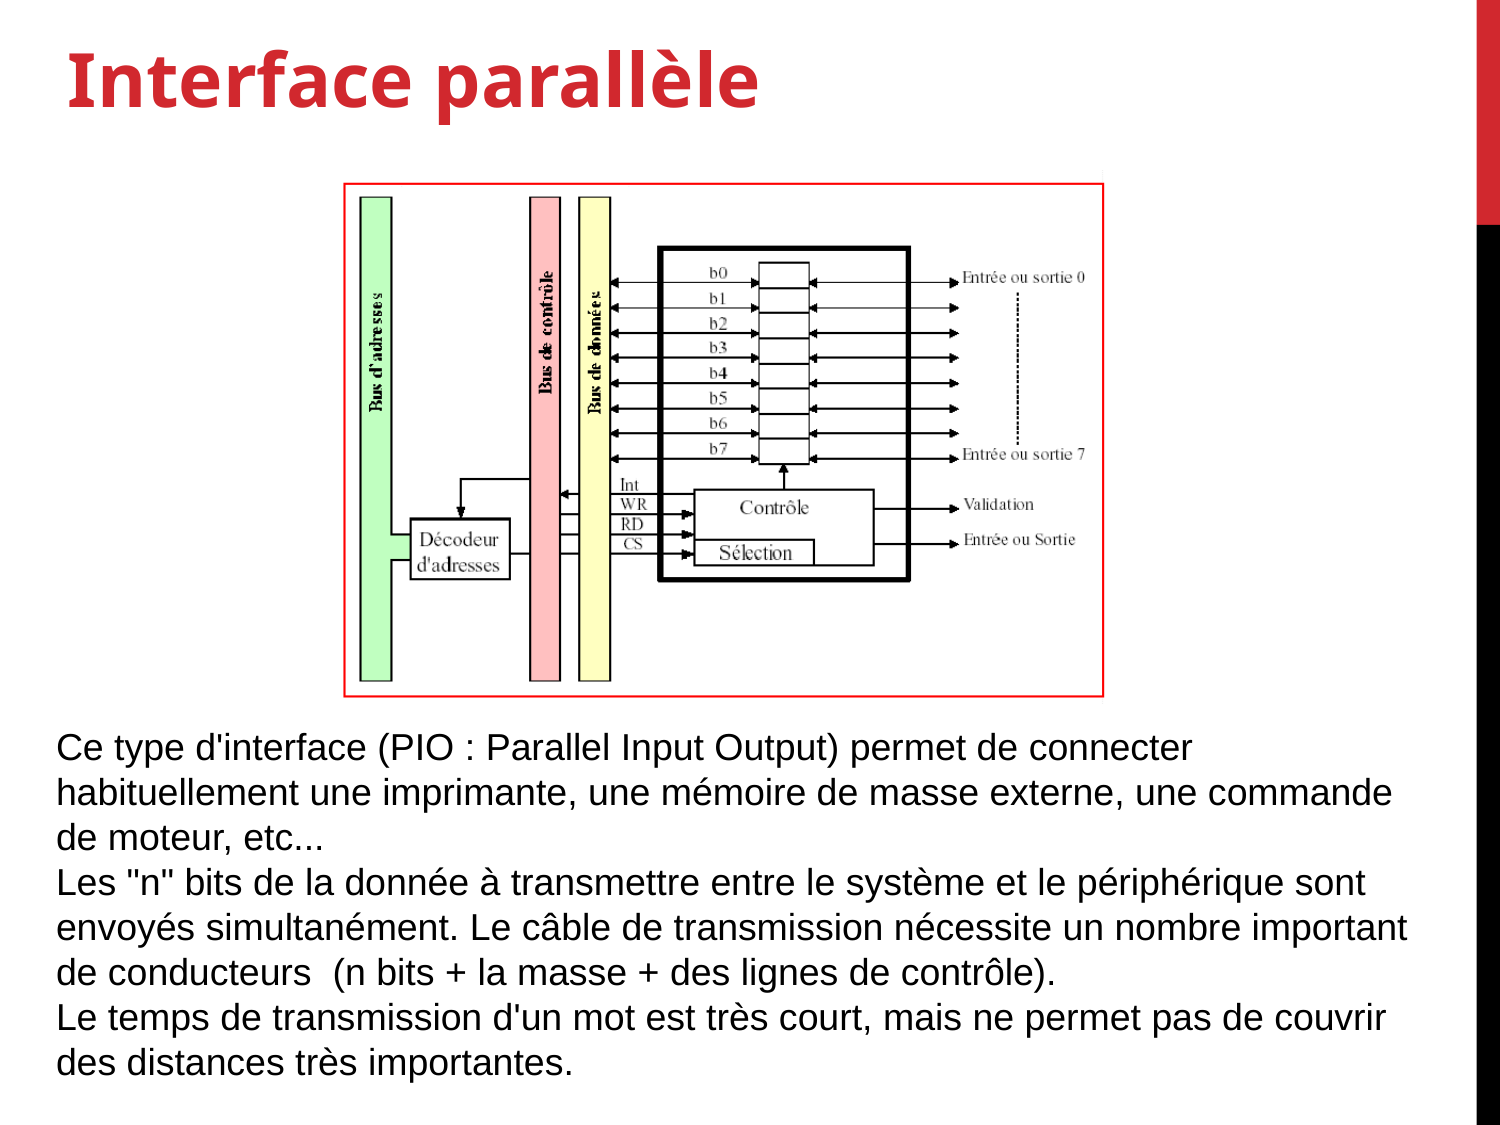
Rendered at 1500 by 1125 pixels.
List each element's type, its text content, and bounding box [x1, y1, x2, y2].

text_box Ce type d'interface (PIO : Parallel Input Output) permet de connecter habituellement une imprimante, une mémoire de masse externe, une commande de moteur, etc... Les "n" bits de la donnée à transmettre entre le système et le périphérique sont envoyés simultanément. Le câble de transmission nécessite un nombre important de conducteurs (n bits + la masse + des lignes de contrôle). Le temps de transmission d'un mot est très court, mais ne permet pas de couvrir des distances très importantes. [41, 715, 1424, 1091]
title Interface parallèle [53, 25, 1459, 173]
list [75, 196, 1424, 715]
picture [336, 170, 1117, 705]
